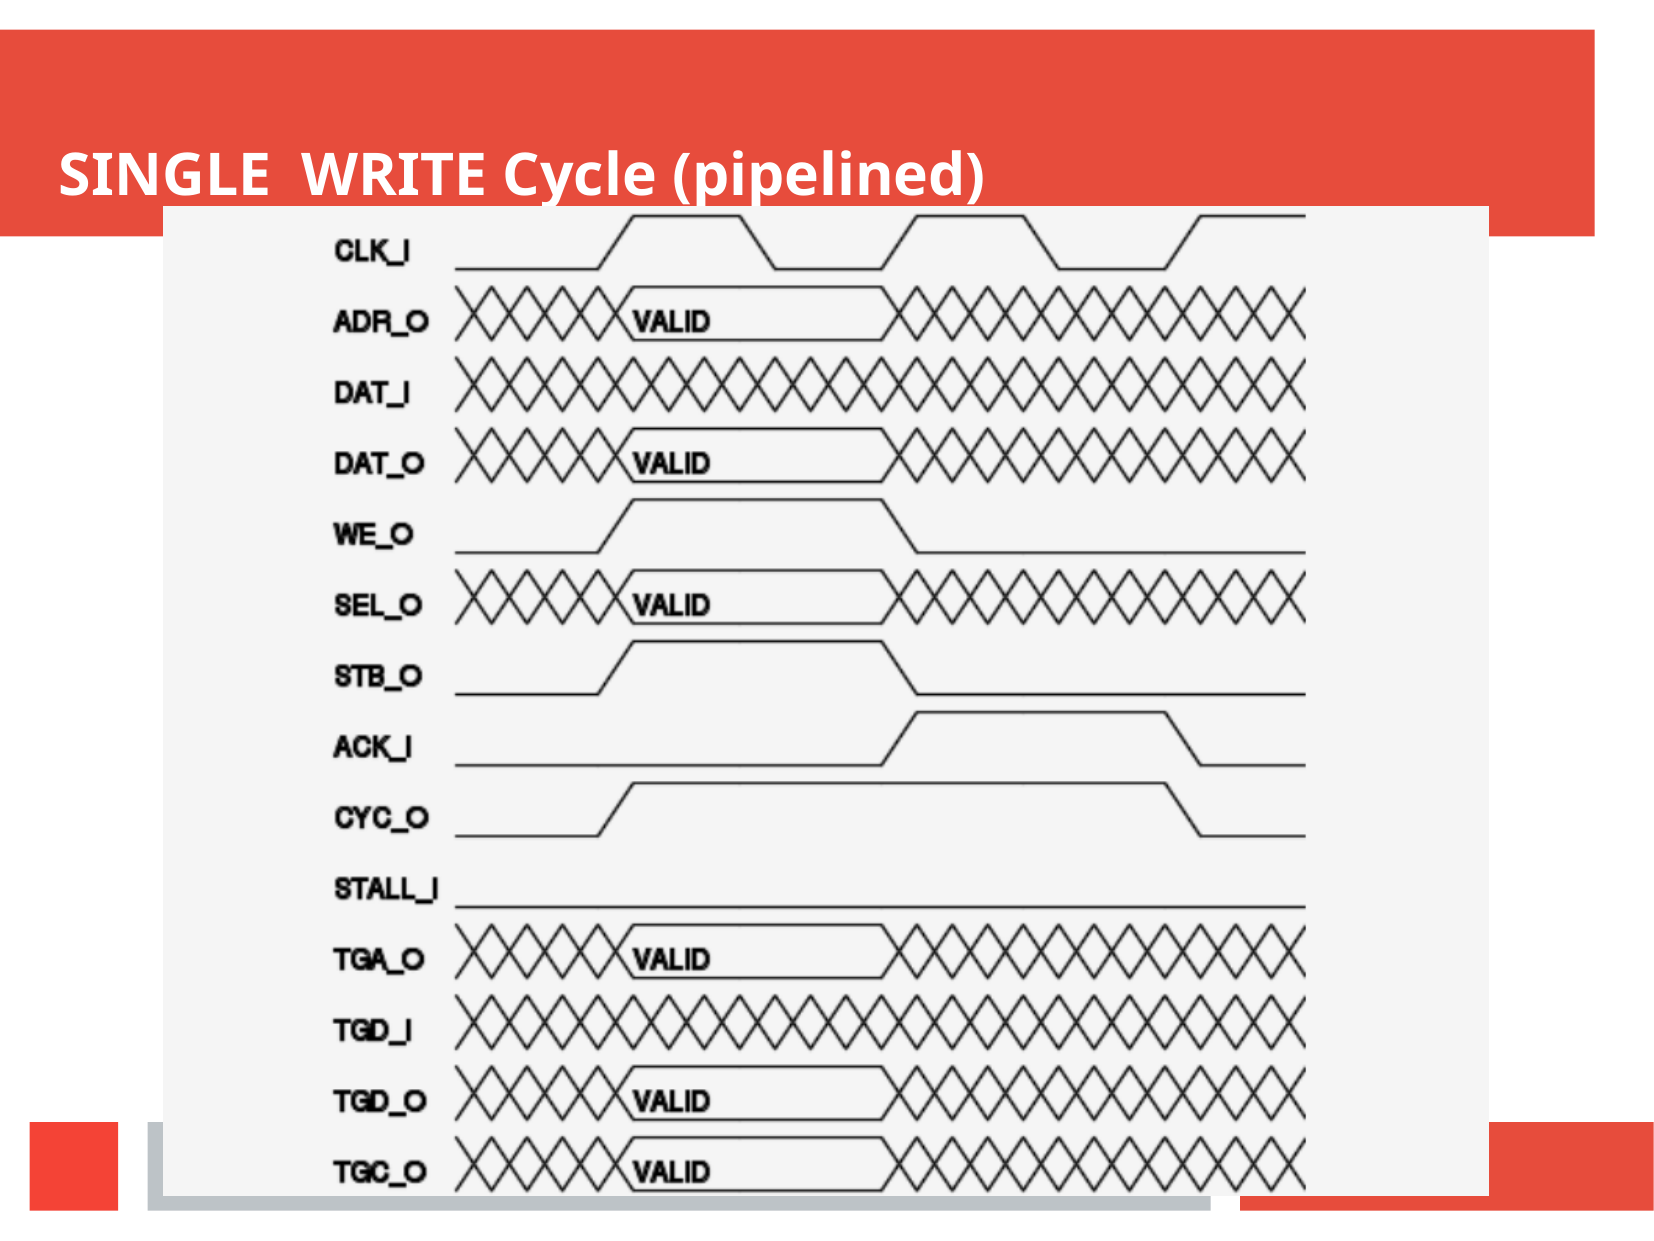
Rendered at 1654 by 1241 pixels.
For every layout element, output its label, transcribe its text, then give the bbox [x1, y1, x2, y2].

title SINGLE WRITE Cycle (pipelined) [59, 59, 1595, 207]
picture [163, 206, 1489, 1196]
